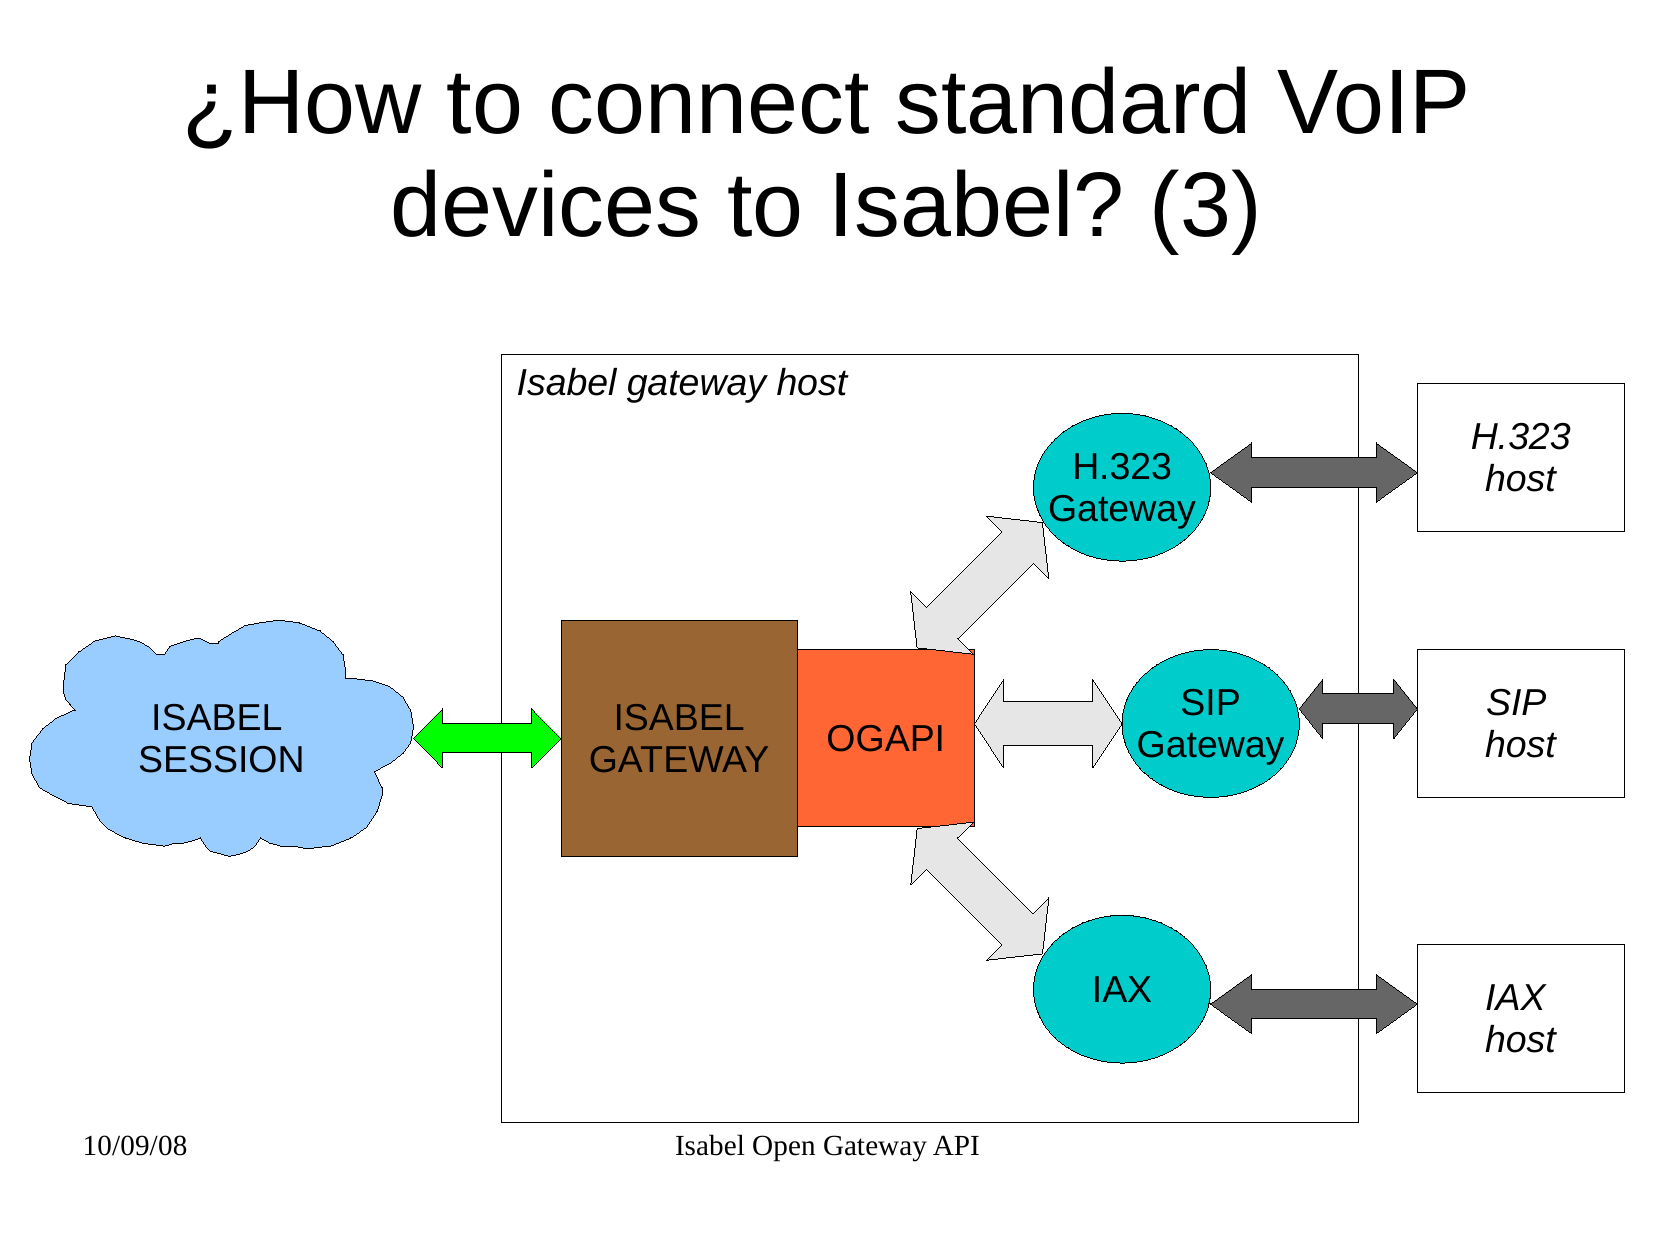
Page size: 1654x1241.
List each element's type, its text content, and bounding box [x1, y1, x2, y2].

text_box Isabel gateway host [501, 473, 1359, 1123]
text_box Isabel gateway host [501, 354, 1359, 737]
text_box [910, 822, 1049, 961]
title ¿How to connect standard VoIP devices to Isabel? (3) [82, 39, 1571, 267]
text_box ISABEL SESSION [29, 620, 414, 857]
text_box SIP Gateway [1122, 649, 1300, 798]
text_box H.323 Gateway [1033, 413, 1211, 562]
text_box [1210, 442, 1418, 503]
text_box IAX [1033, 915, 1211, 1064]
text_box [910, 516, 1049, 655]
text_box OGAPI [797, 649, 975, 827]
text_box [1210, 974, 1418, 1034]
text_box [1299, 679, 1418, 739]
text_box IAX host [1417, 944, 1625, 1093]
text_box ISABEL GATEWAY [561, 620, 798, 857]
text_box H.323 host [1417, 383, 1625, 532]
text_box [974, 679, 1123, 768]
text_box [413, 708, 562, 768]
text_box SIP host [1417, 649, 1625, 798]
